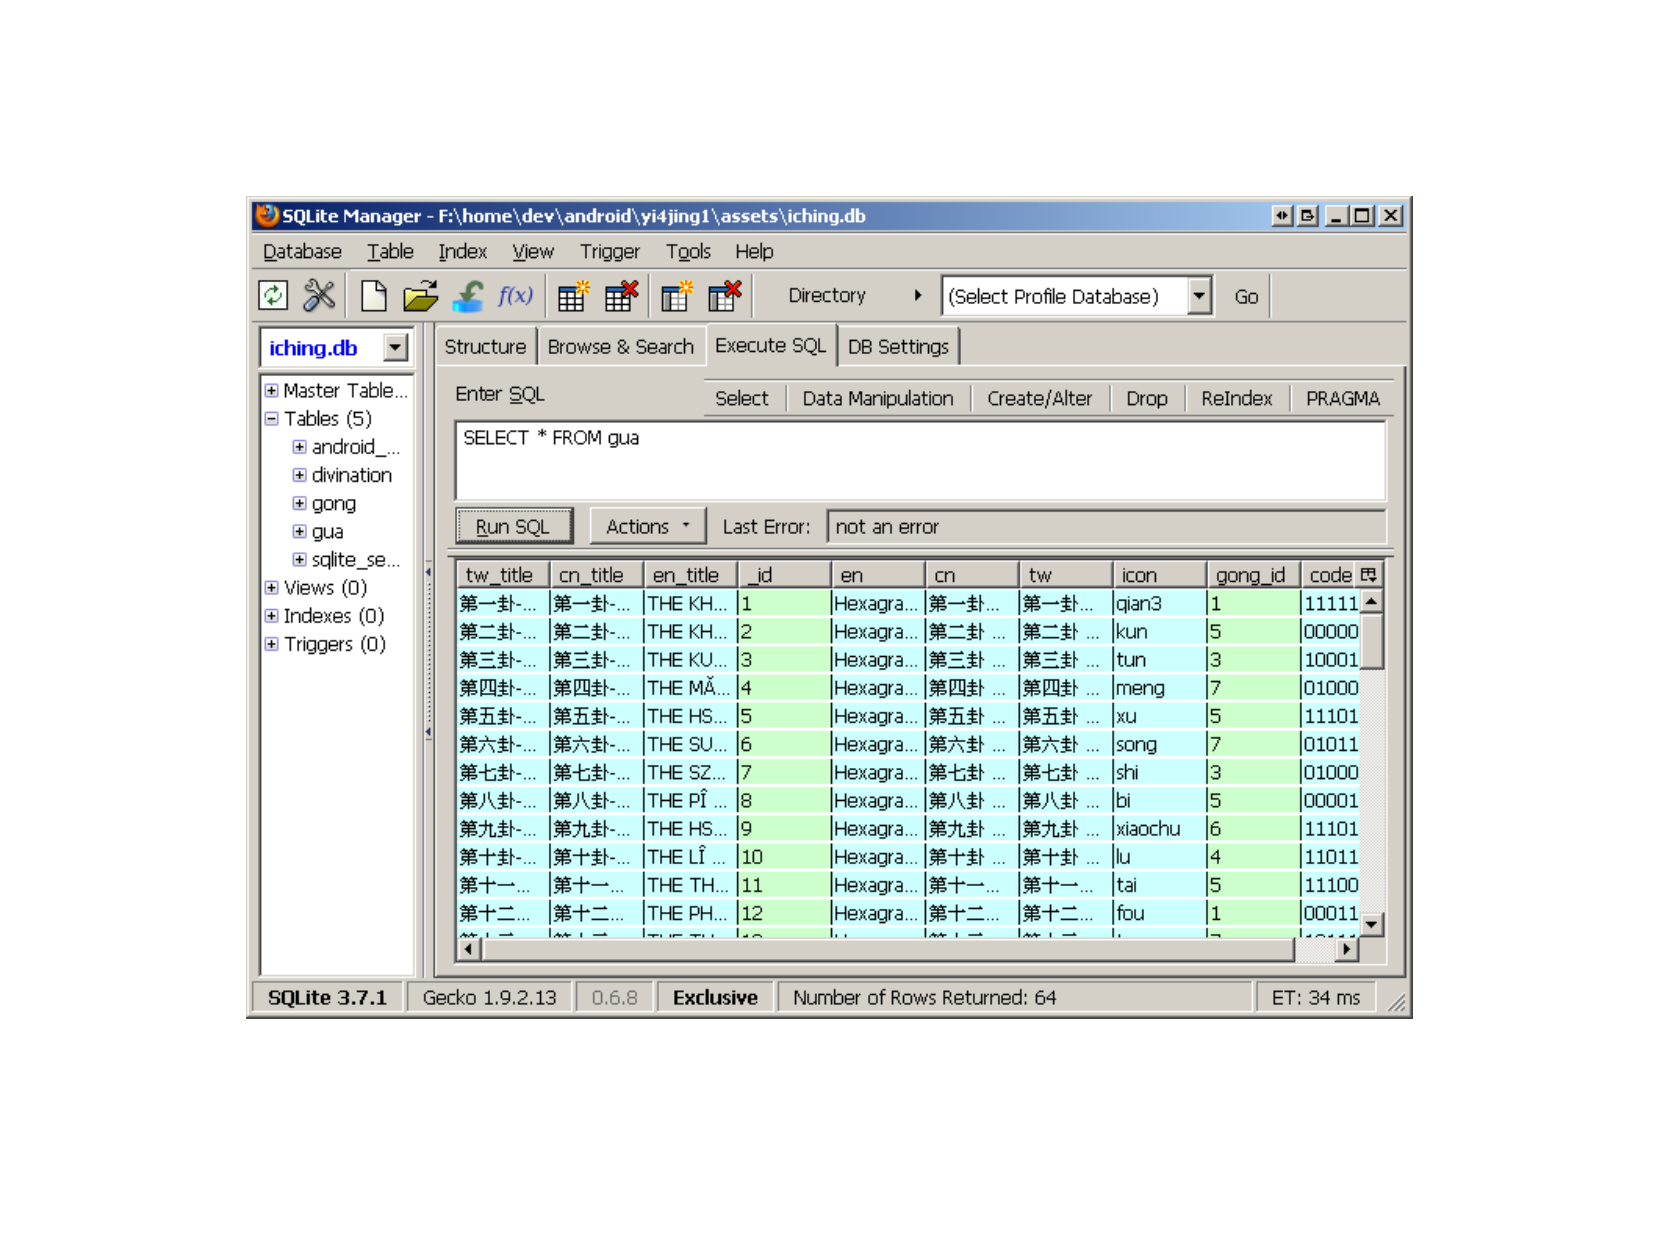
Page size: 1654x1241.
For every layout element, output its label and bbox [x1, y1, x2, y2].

picture [246, 196, 1413, 1019]
